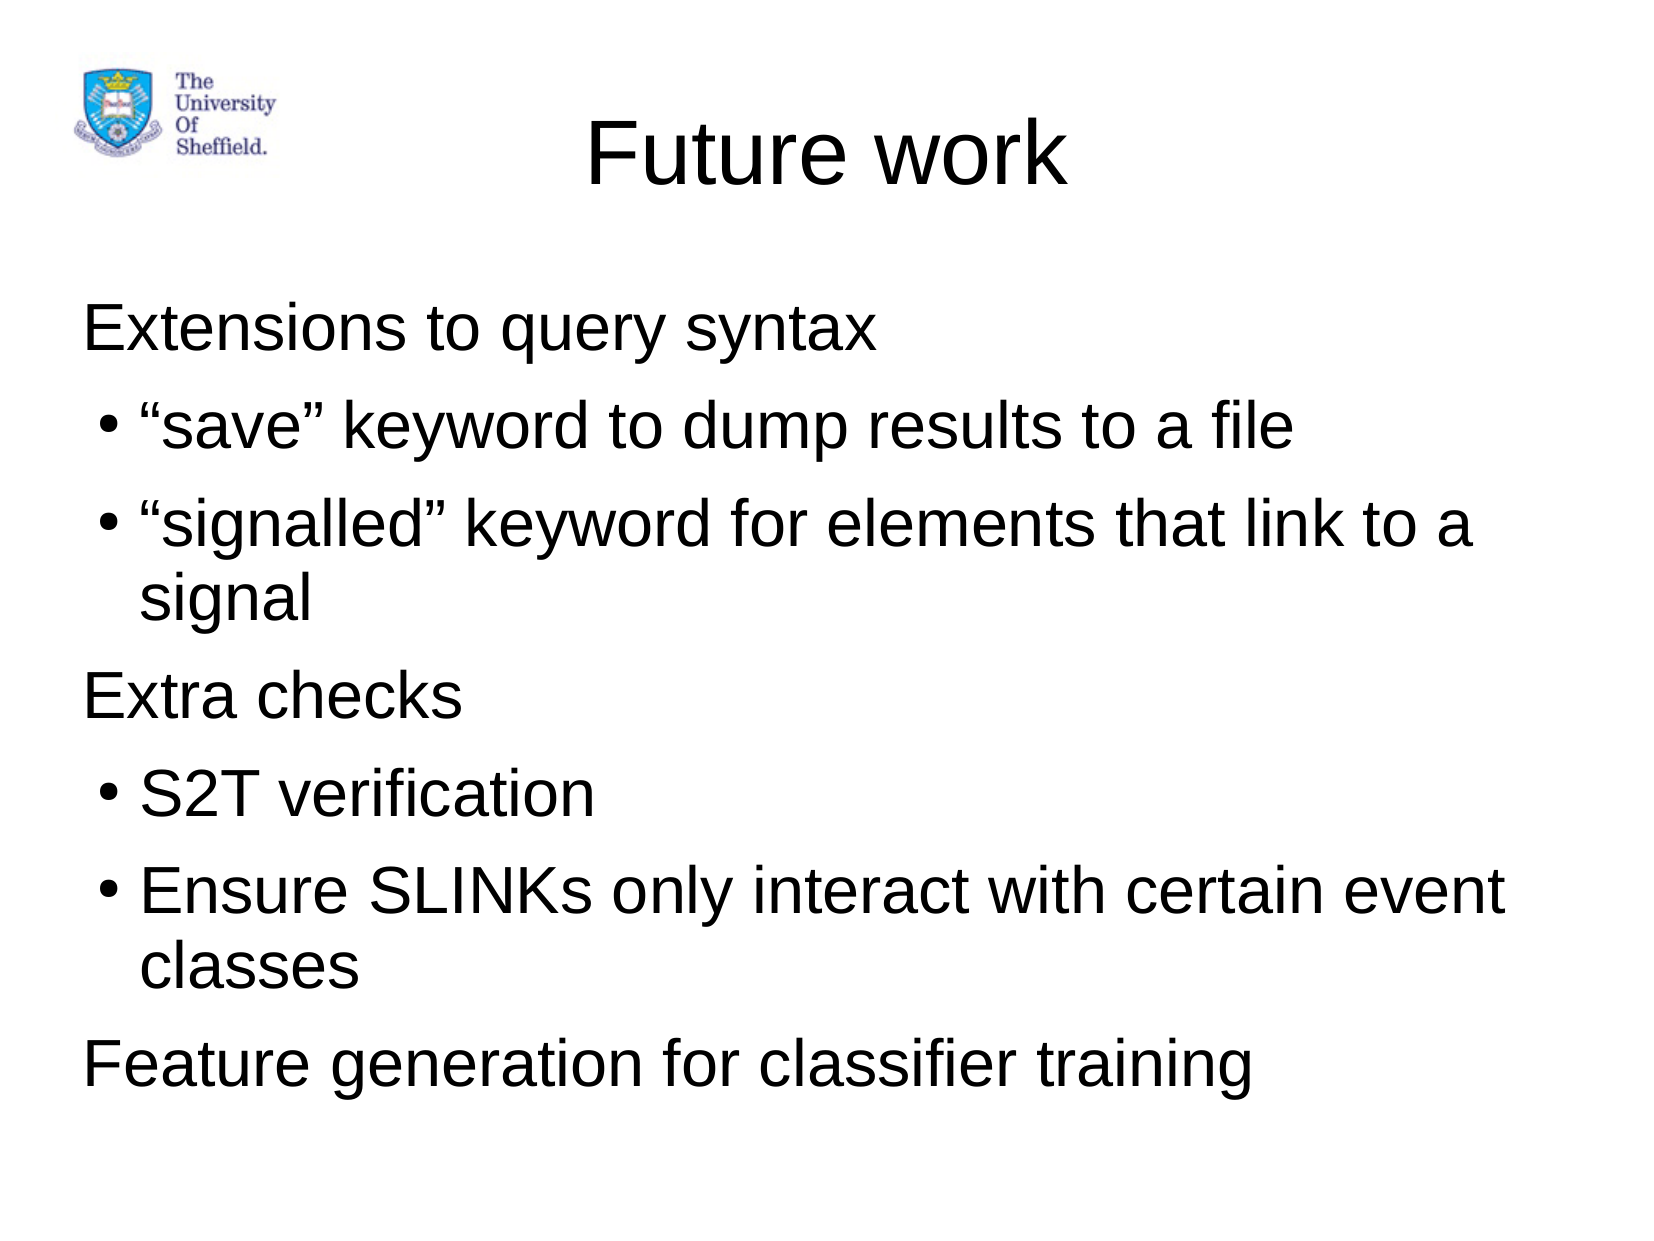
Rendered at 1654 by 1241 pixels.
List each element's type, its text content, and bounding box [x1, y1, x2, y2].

title Future work [82, 49, 1571, 257]
list Extensions to query syntax “save” keyword to dump results to a file “signalled” keyword for elements that link to a signal Extra checks S2T verification Ensure SLINKs only interact with certain event classes Feature generation for classifier training [82, 290, 1571, 1109]
picture [29, 52, 366, 178]
